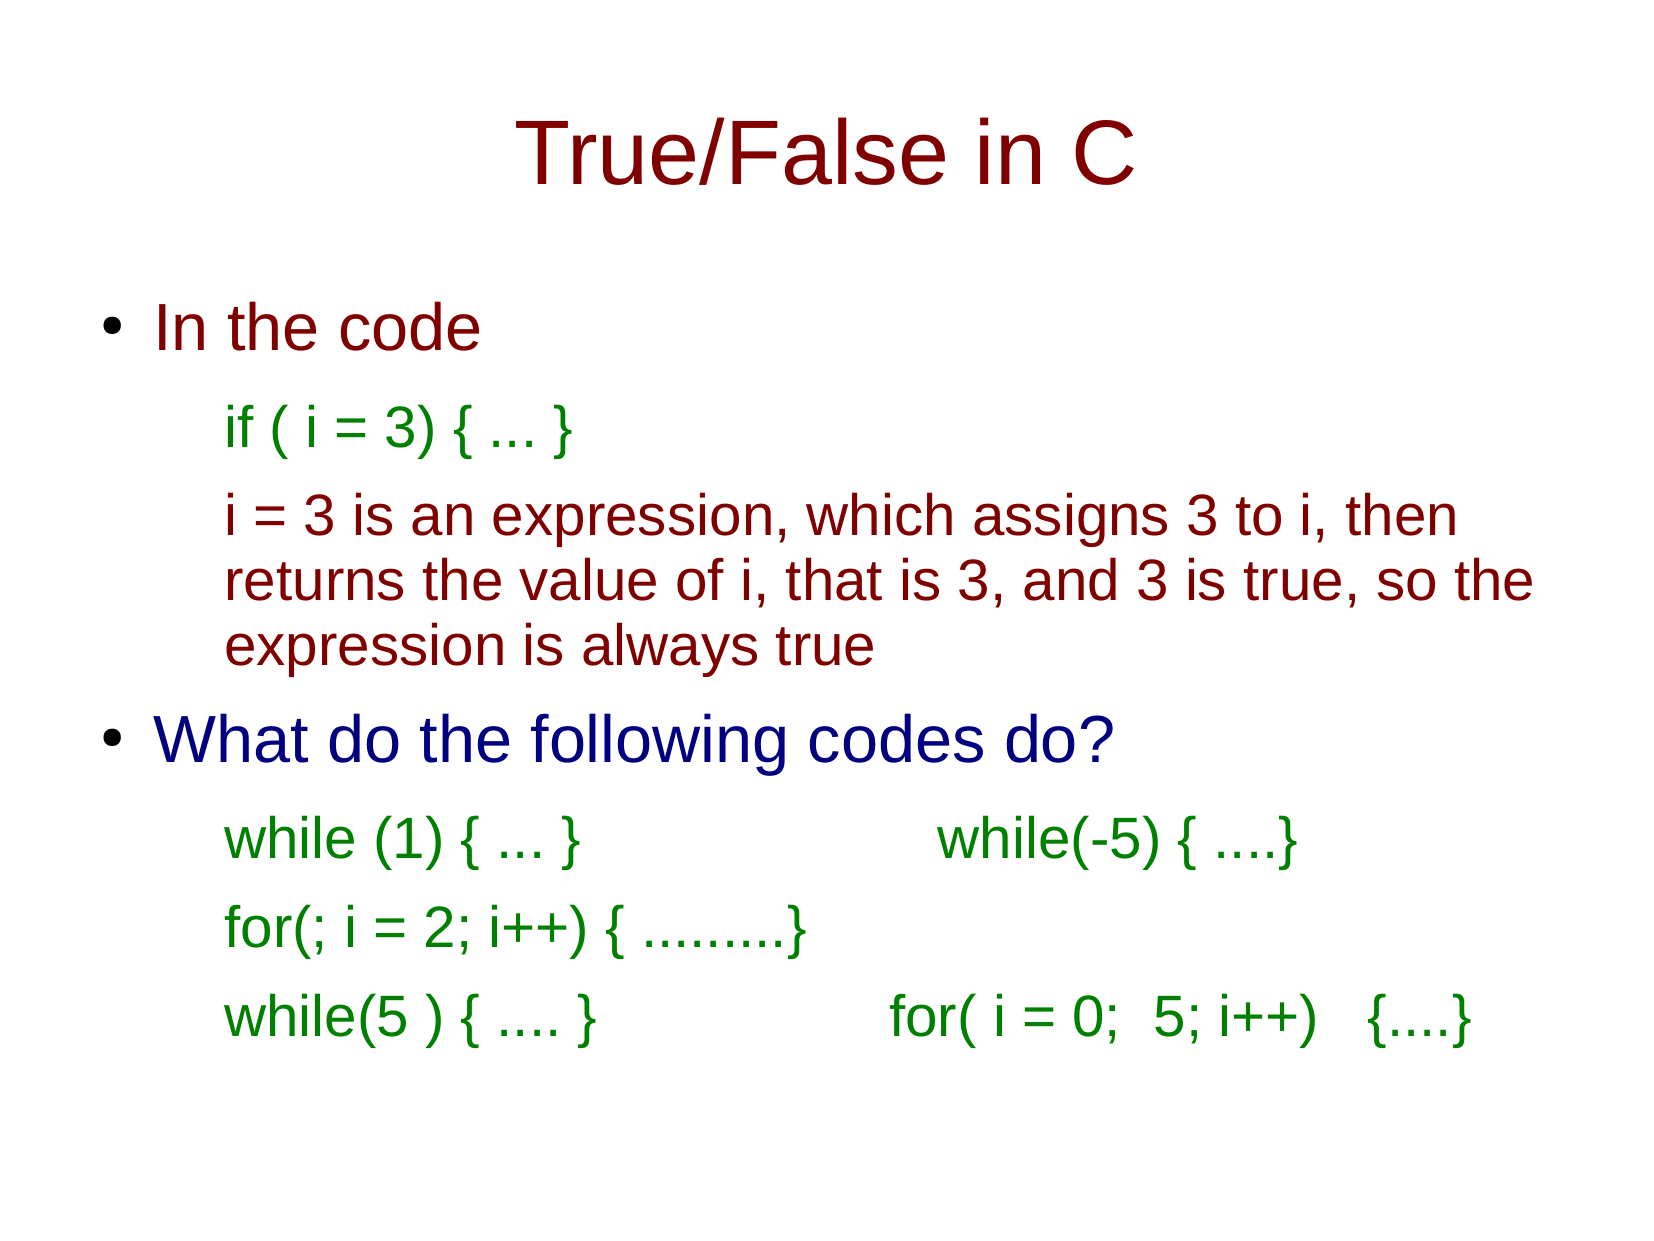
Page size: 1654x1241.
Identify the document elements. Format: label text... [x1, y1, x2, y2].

list In the code if ( i = 3) { ... } i = 3 is an expression, which assigns 3 to i, then returns the value of i, that is 3, and 3 is true, so the expression is always true What do the following codes do? while (1) { ... } while(-5) { ....} for(; i = 2; i++) { .........} while(5 ) { .... } for( i = 0; 5; i++) {....} [82, 290, 1595, 1182]
title True/False in C [82, 49, 1571, 257]
